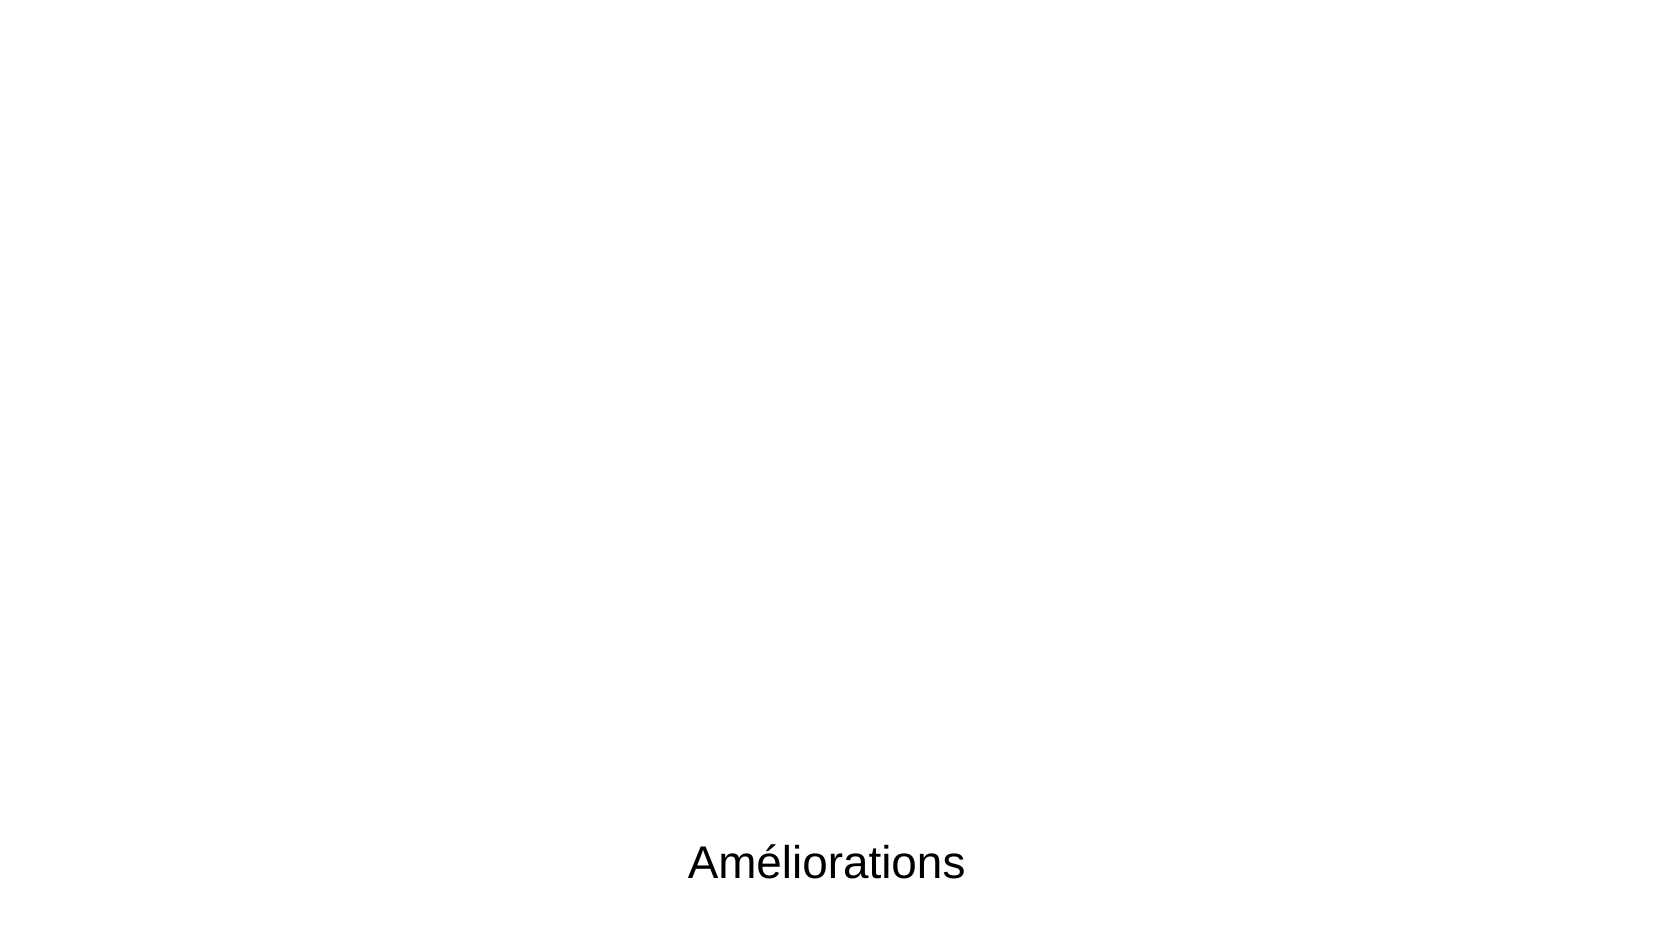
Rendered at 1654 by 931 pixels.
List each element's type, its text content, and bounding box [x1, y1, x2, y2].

subtitle Améliorations [0, 795, 1654, 931]
